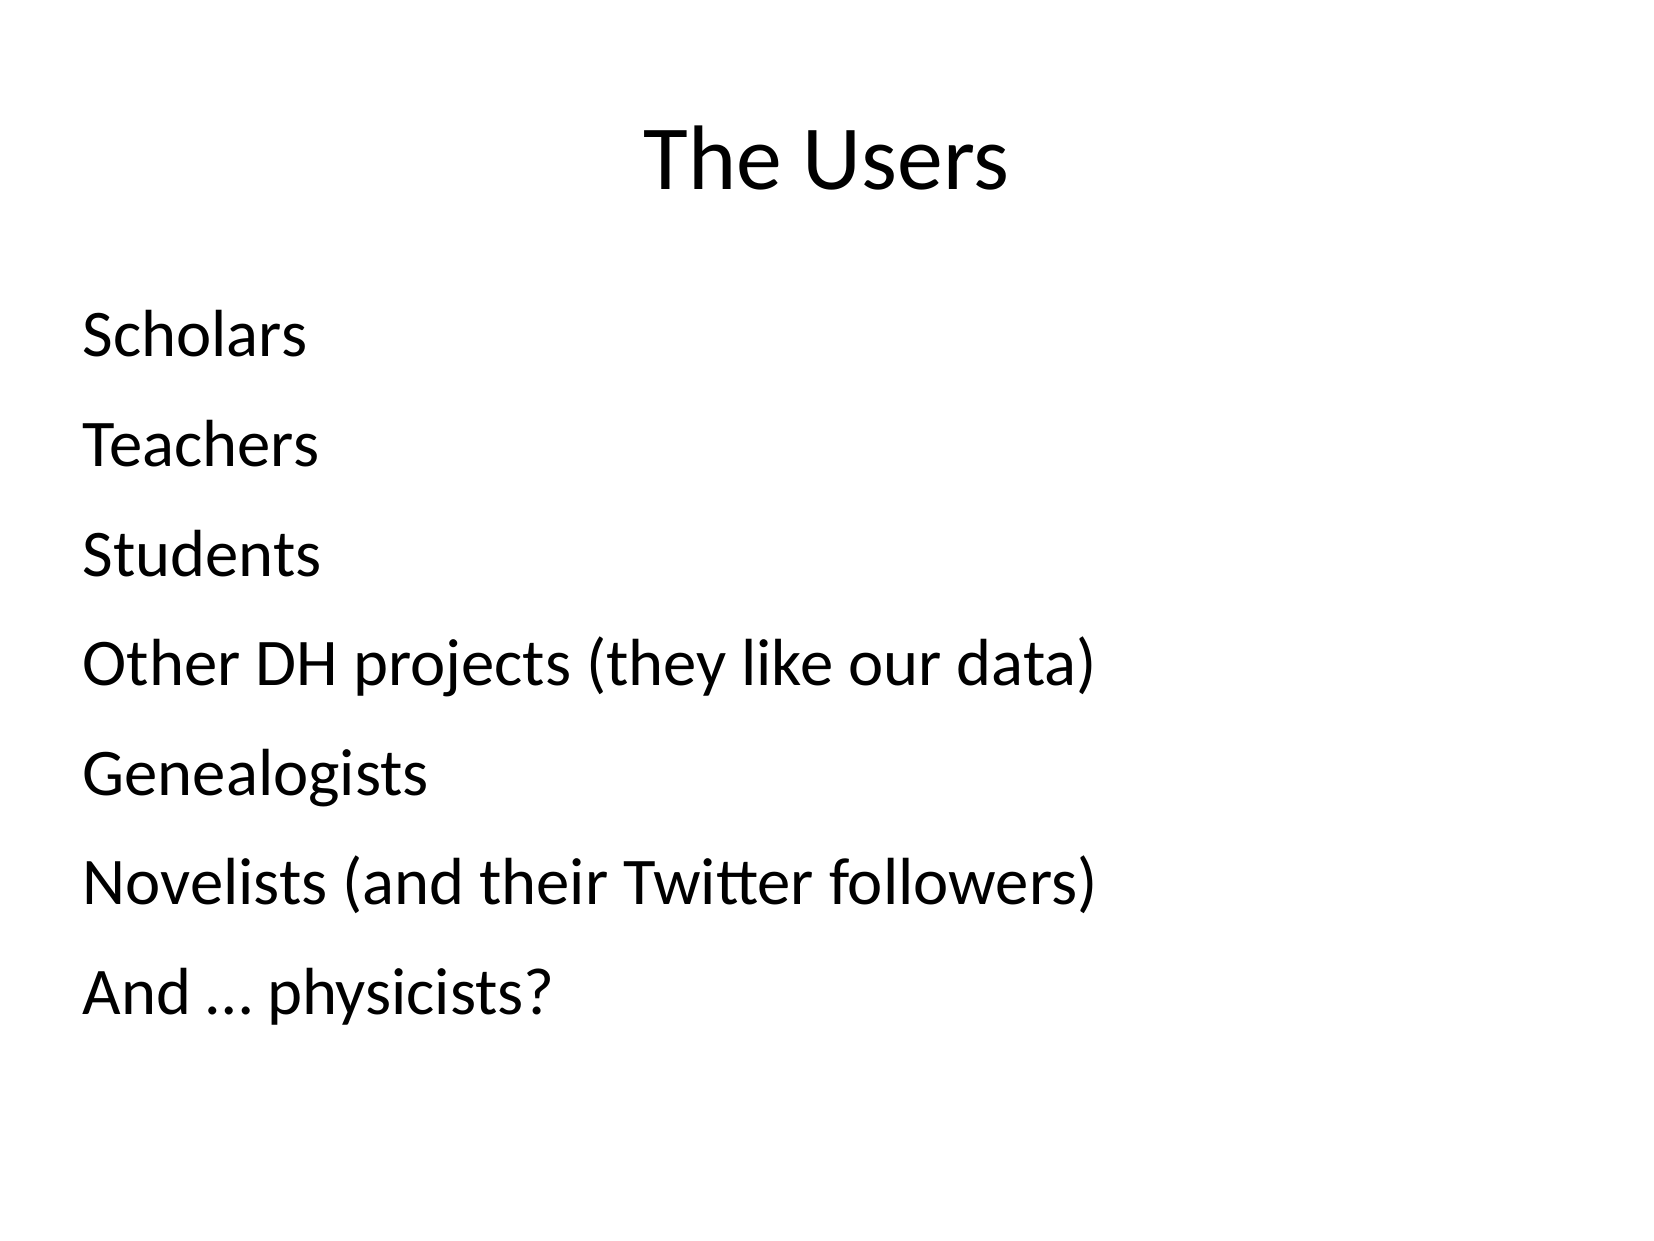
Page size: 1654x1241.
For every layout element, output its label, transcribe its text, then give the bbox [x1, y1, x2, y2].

list Scholars Teachers Students Other DH projects (they like our data) Genealogists Novelists (and their Twitter followers) And … physicists? [82, 290, 1454, 1241]
title The Users [82, 49, 1571, 257]
